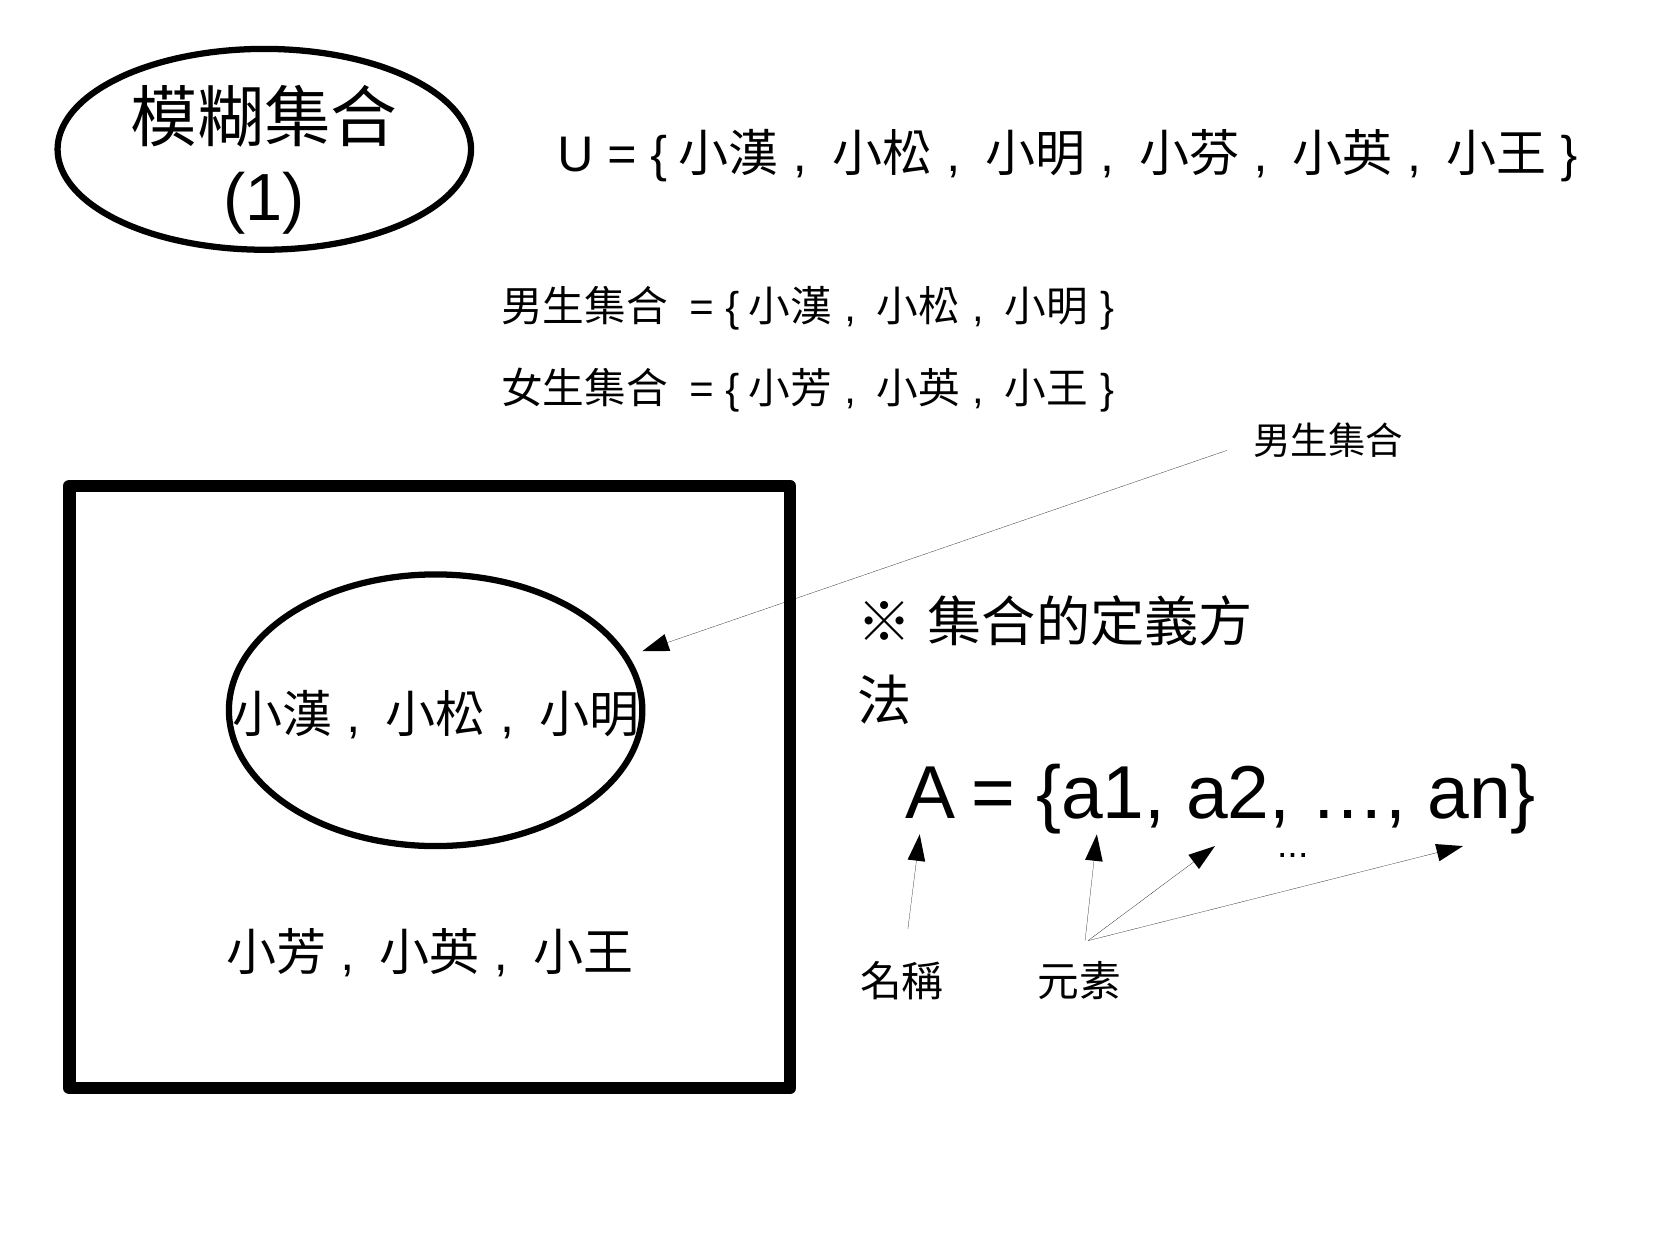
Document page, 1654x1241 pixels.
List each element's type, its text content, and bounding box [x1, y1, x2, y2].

text_box 男生集合 [1238, 403, 1523, 462]
text_box 名稱 [837, 940, 967, 1005]
text_box 小漢, 小松, 小明 [228, 574, 643, 847]
text_box U = {小漢, 小松, 小明, 小芬, 小英, 小王} [529, 83, 1605, 216]
text_box 男生集合 = {小漢, 小松, 小明} [465, 246, 1151, 329]
text_box 小芳, 小英, 小王 [116, 875, 743, 1022]
text_box A = {a1, a2, …, an} [890, 701, 1611, 885]
text_box 元素 [1014, 940, 1145, 1005]
text_box ※集合的定義方法 [842, 586, 1304, 729]
text_box ... [1262, 816, 1334, 874]
text_box 模糊集合 (1) [57, 48, 472, 250]
text_box 女生集合 = {小芳, 小英, 小王} [465, 329, 1151, 442]
